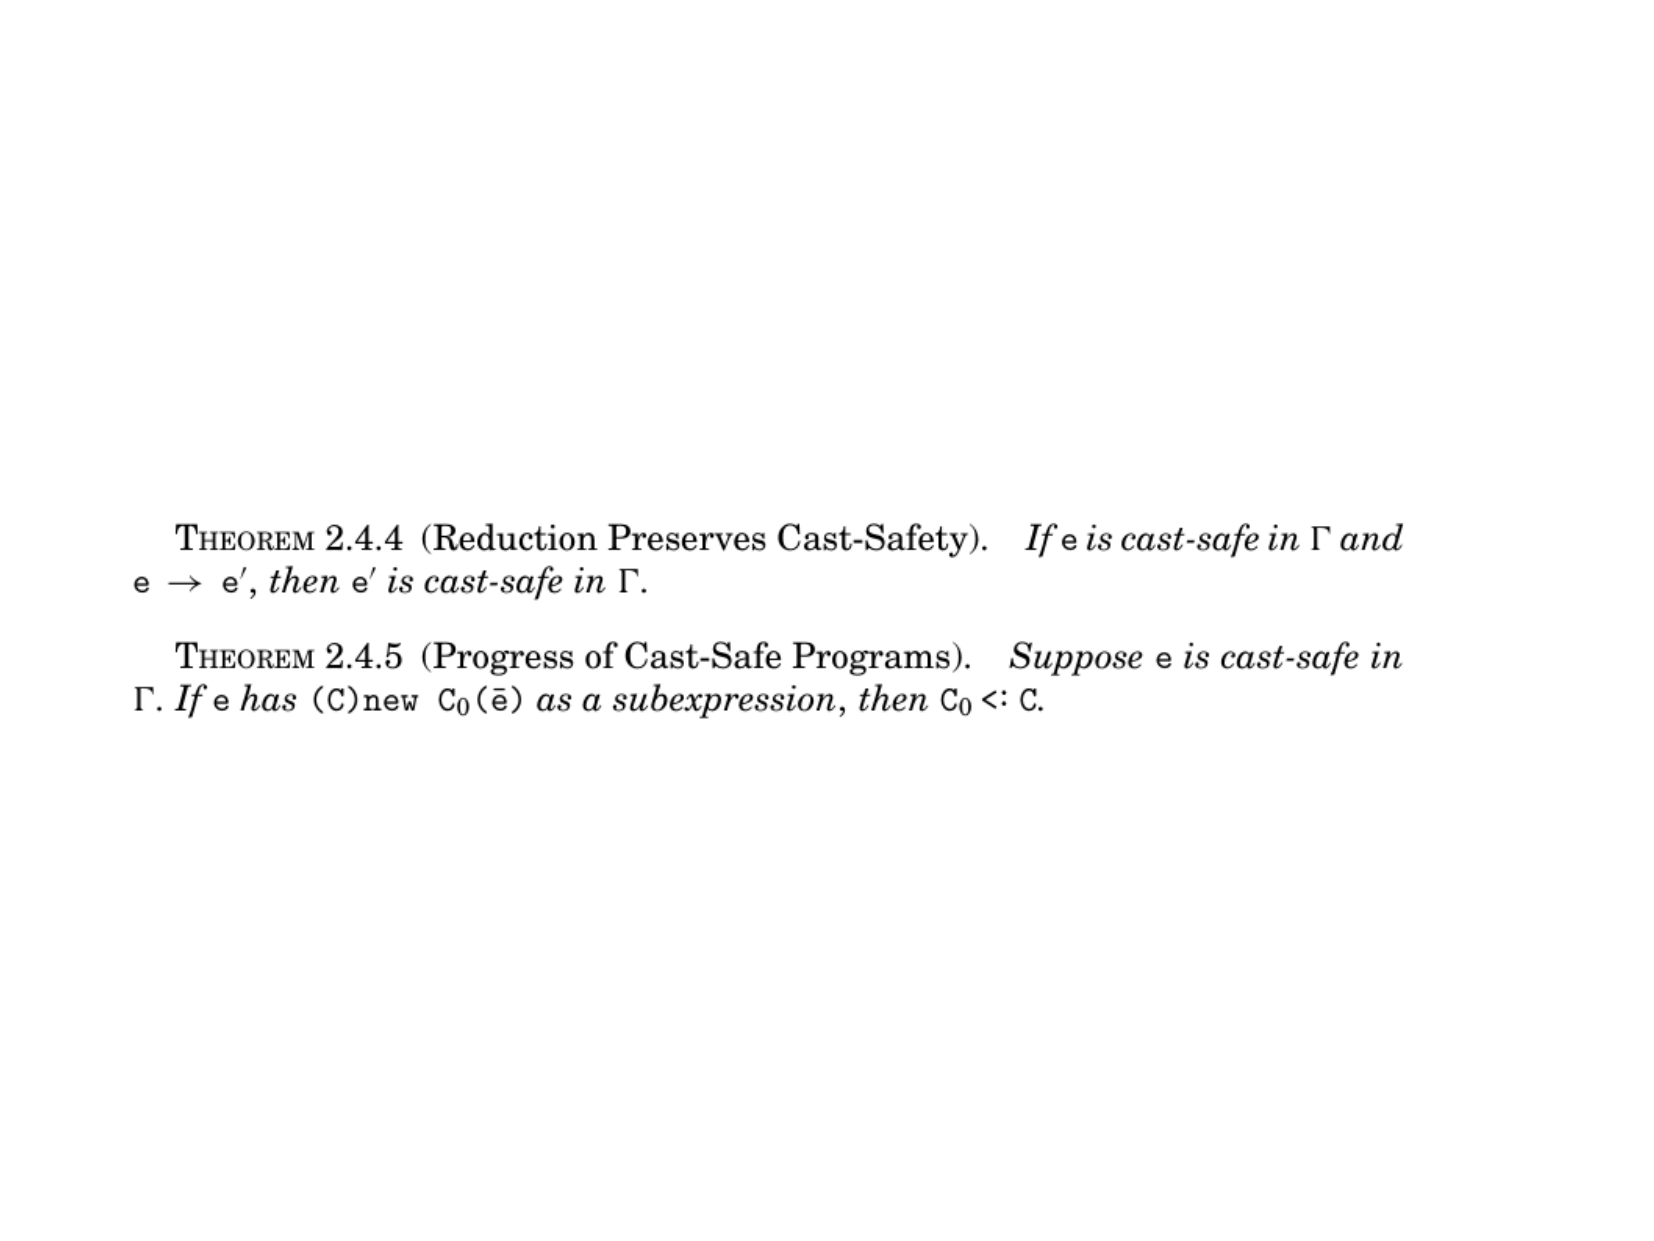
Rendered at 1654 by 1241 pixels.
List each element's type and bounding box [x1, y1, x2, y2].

picture [115, 514, 1439, 736]
